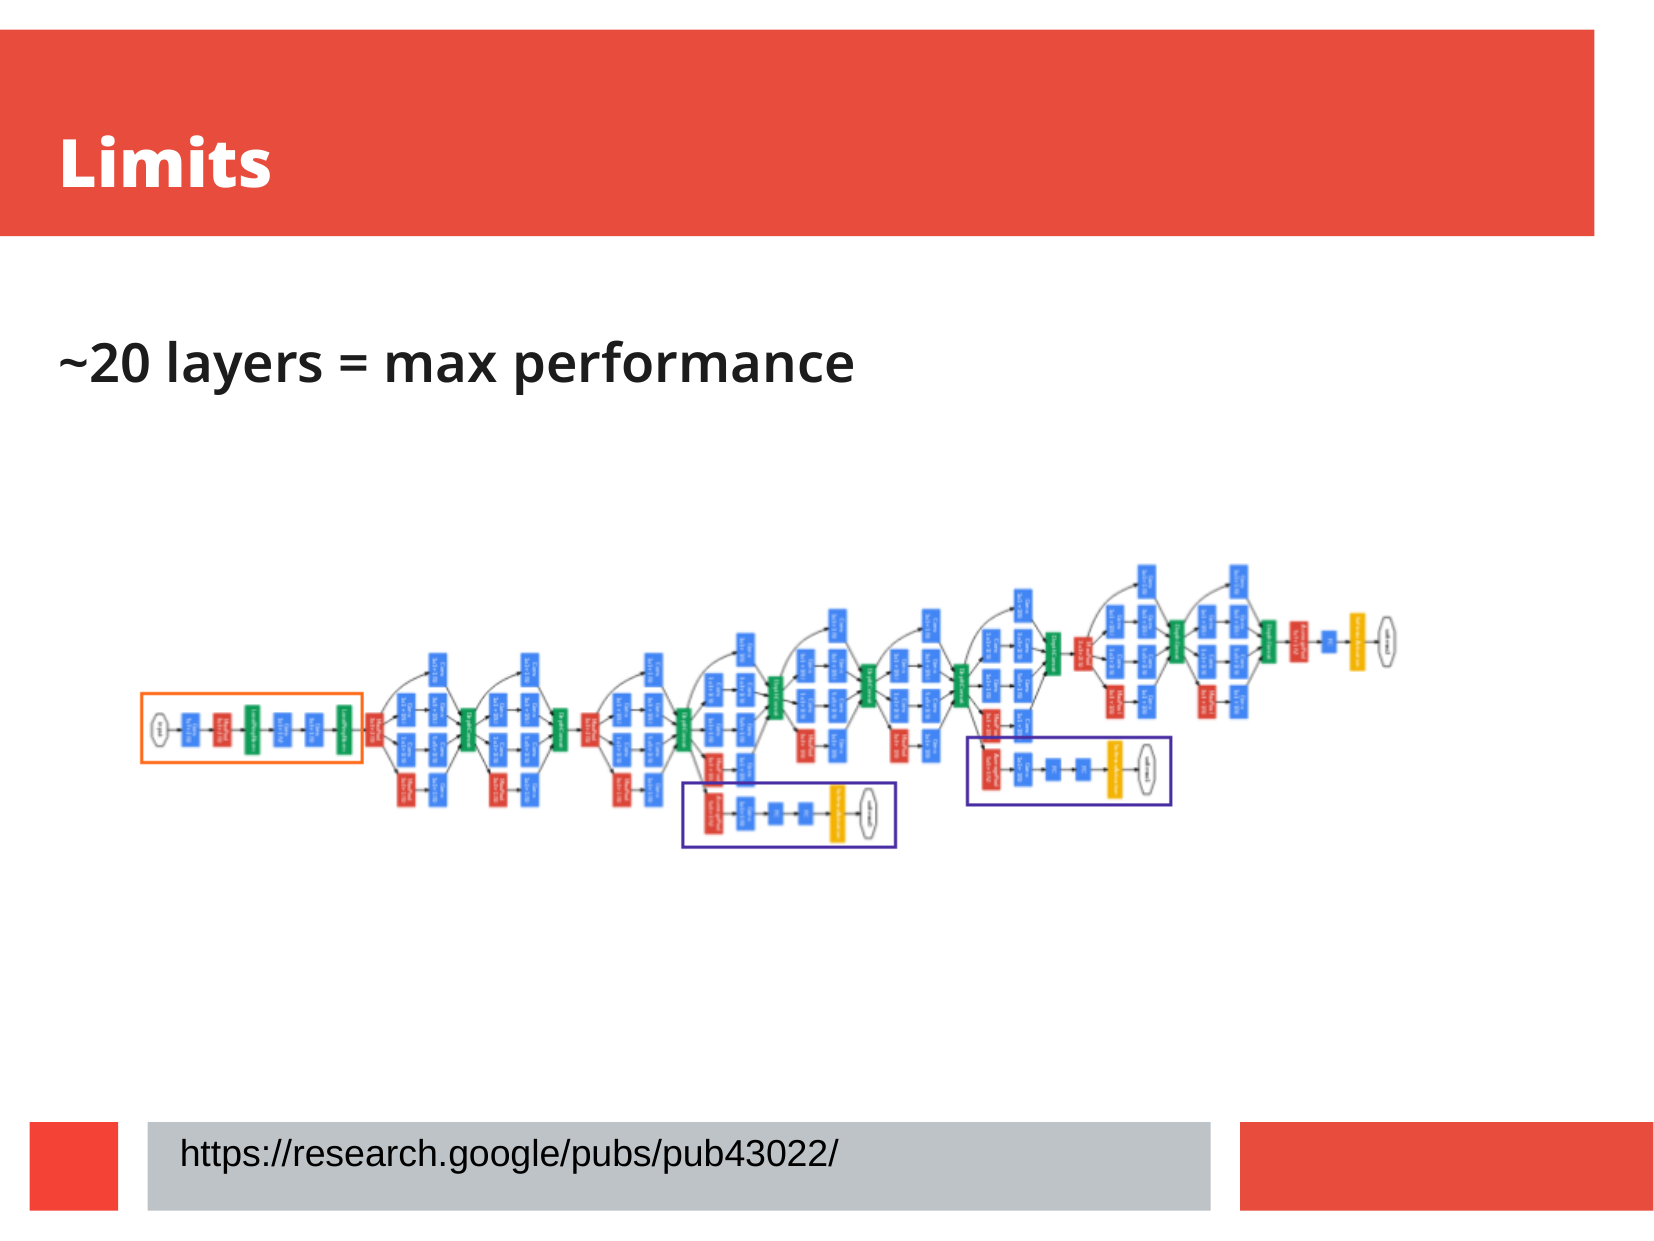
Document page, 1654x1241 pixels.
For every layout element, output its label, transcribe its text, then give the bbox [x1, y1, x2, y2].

text_box https://research.google/pubs/pub43022/ [165, 1125, 1186, 1182]
picture [131, 479, 1426, 951]
title Limits [59, 59, 1595, 207]
list ~20 layers = max performance [59, 324, 1565, 1093]
